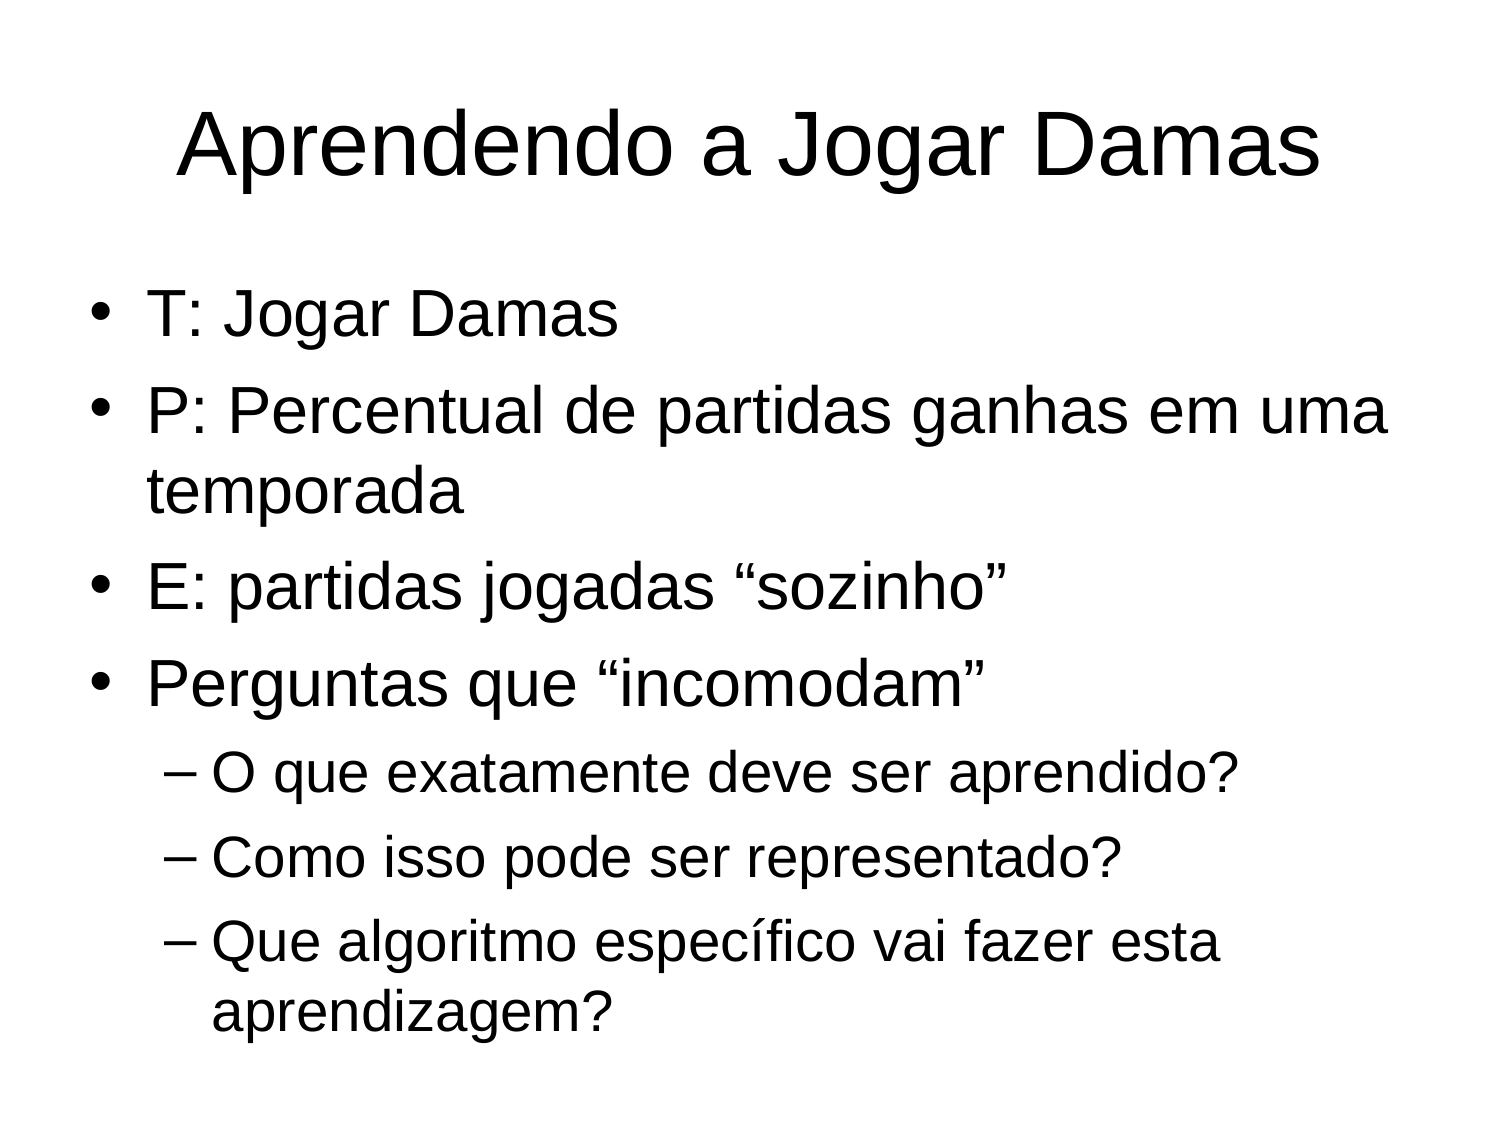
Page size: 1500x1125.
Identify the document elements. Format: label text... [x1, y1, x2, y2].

list T: Jogar Damas P: Percentual de partidas ganhas em uma temporada E: partidas jogadas “sozinho” Perguntas que “incomodam” O que exatamente deve ser aprendido? Como isso pode ser representado? Que algoritmo específico vai fazer esta aprendizagem? [75, 262, 1426, 1052]
title Aprendendo a Jogar Damas [75, 45, 1426, 233]
